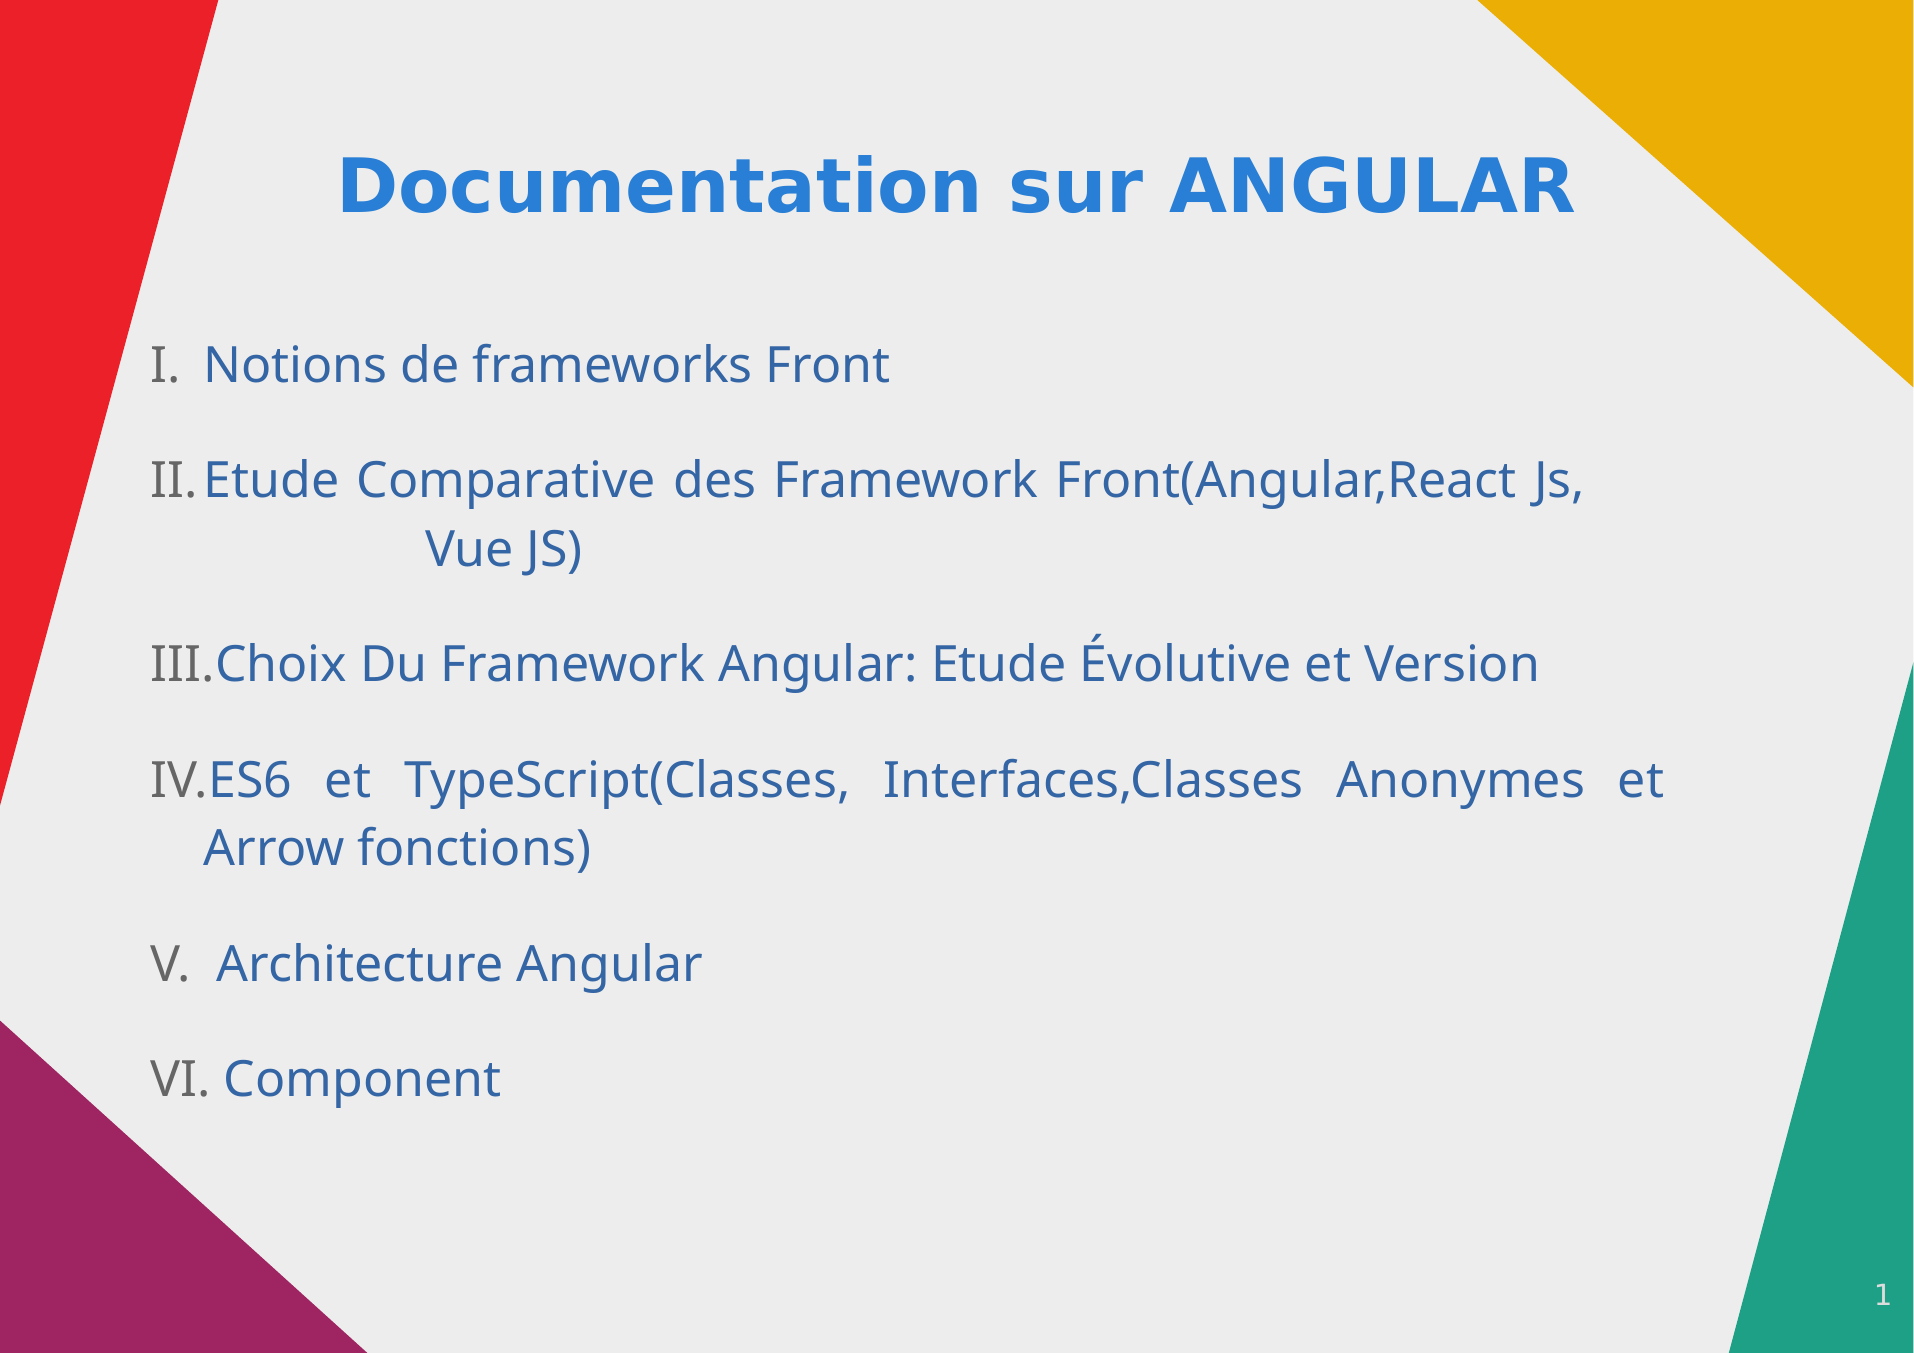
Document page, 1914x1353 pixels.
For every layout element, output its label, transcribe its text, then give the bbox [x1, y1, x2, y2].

title Documentation sur ANGULAR [132, 79, 1781, 295]
list Notions de frameworks Front Etude Comparative des Framework Front(Angular,React Js, Vue JS) Choix Du Framework Angular: Etude Évolutive et Version ES6 et TypeScript(Classes, Interfaces,Classes Anonymes et Arrow fonctions) Architecture Angular Component [132, 328, 1781, 1126]
